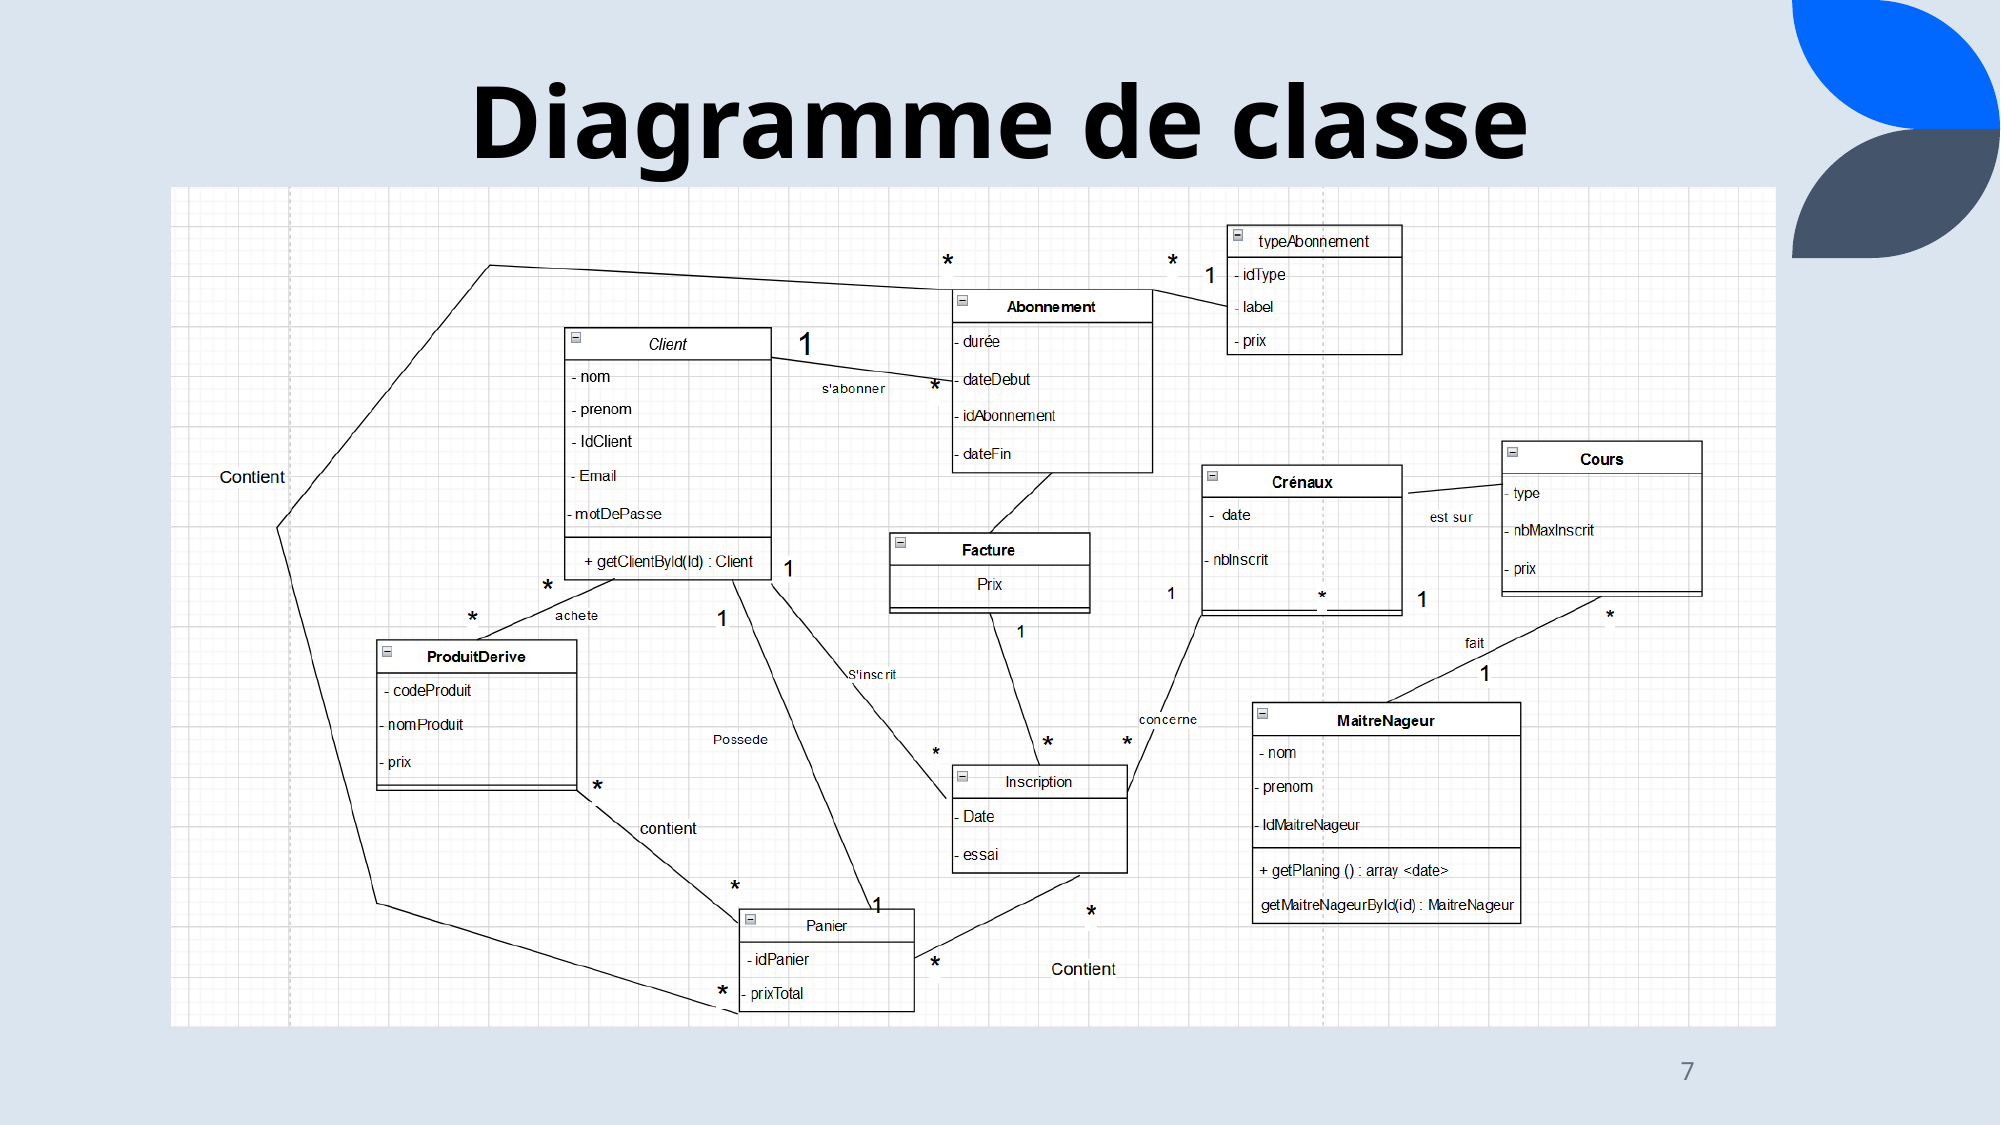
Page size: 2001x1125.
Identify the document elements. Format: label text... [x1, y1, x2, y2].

text_box 5 [1665, 1042, 1938, 1103]
picture [171, 187, 1776, 1027]
title Diagramme de classe [197, 54, 1803, 188]
